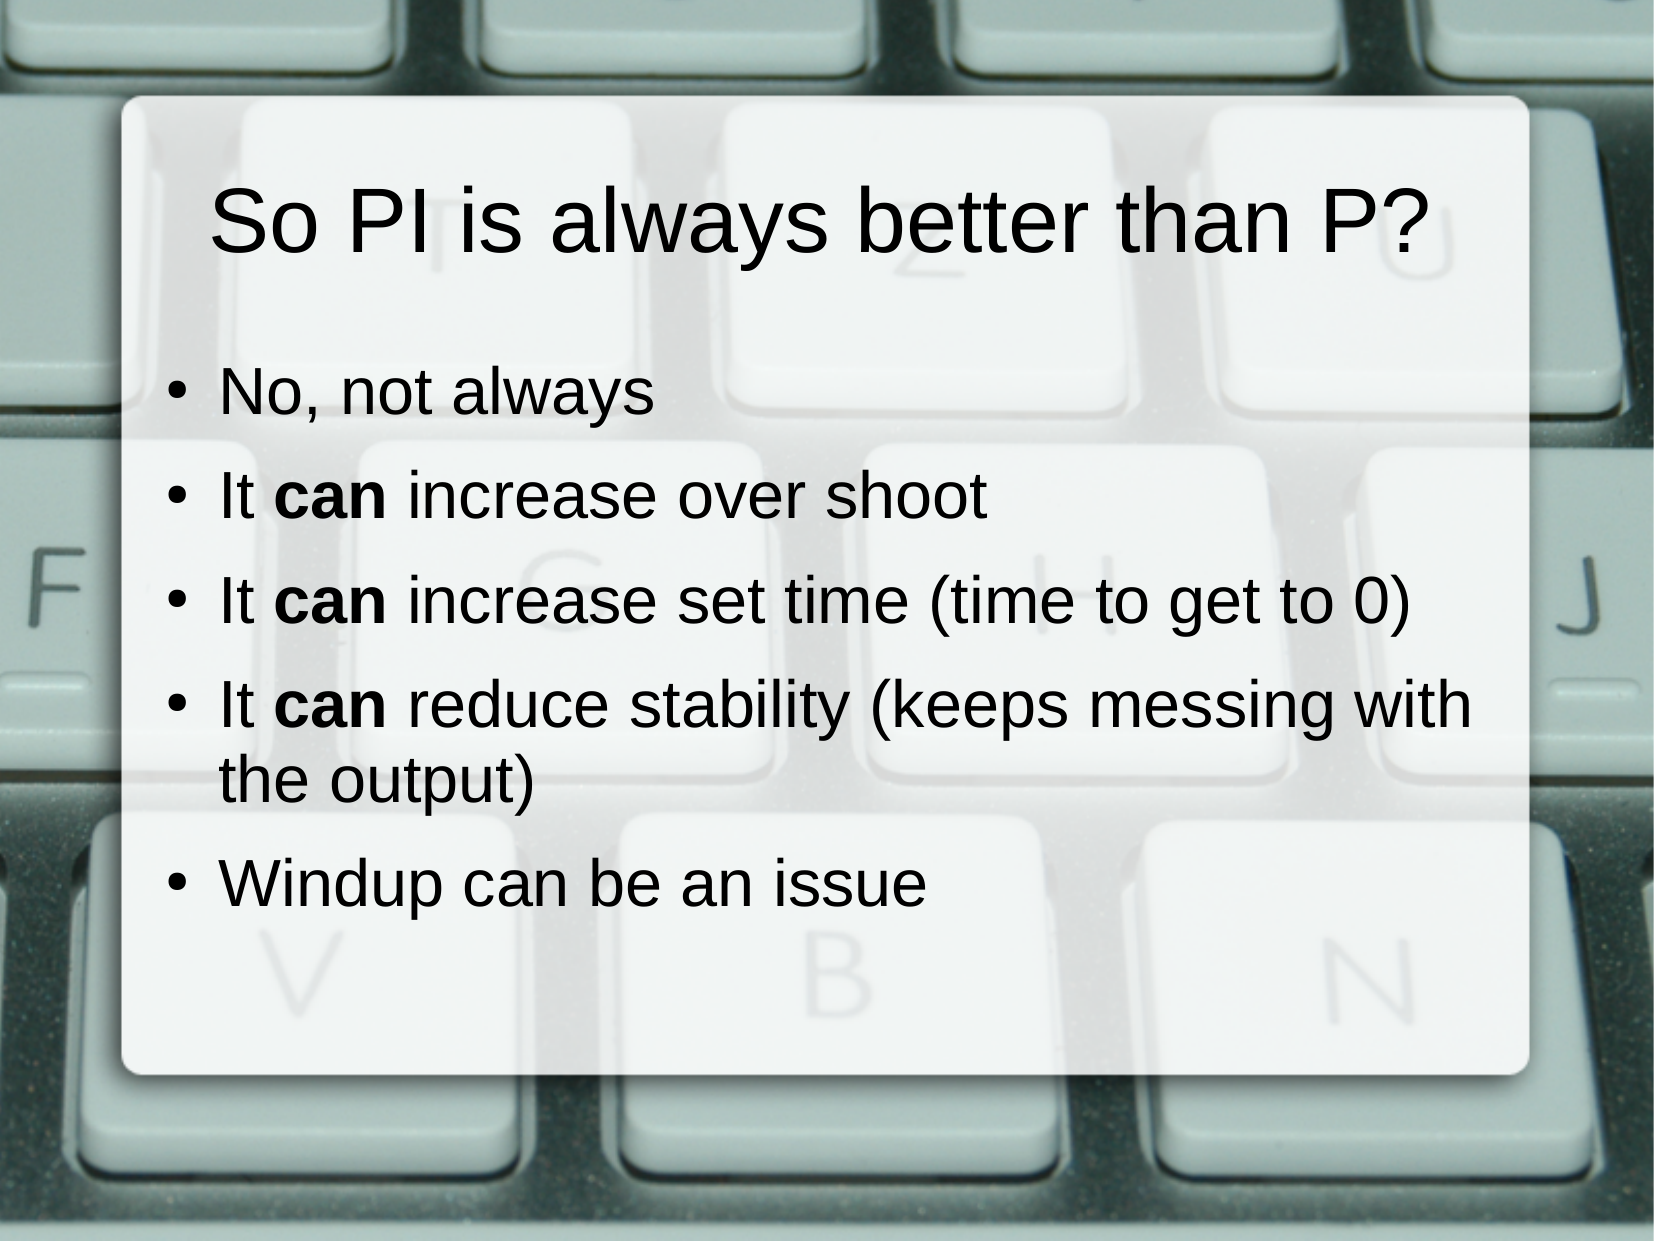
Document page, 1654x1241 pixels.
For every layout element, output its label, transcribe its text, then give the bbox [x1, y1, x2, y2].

title So PI is always better than P? [135, 117, 1506, 325]
list No, not always It can increase over shoot It can increase set time (time to get to 0) It can reduce stability (keeps messing with the output) Windup can be an issue [147, 354, 1506, 1063]
picture [0, 0, 1654, 1241]
